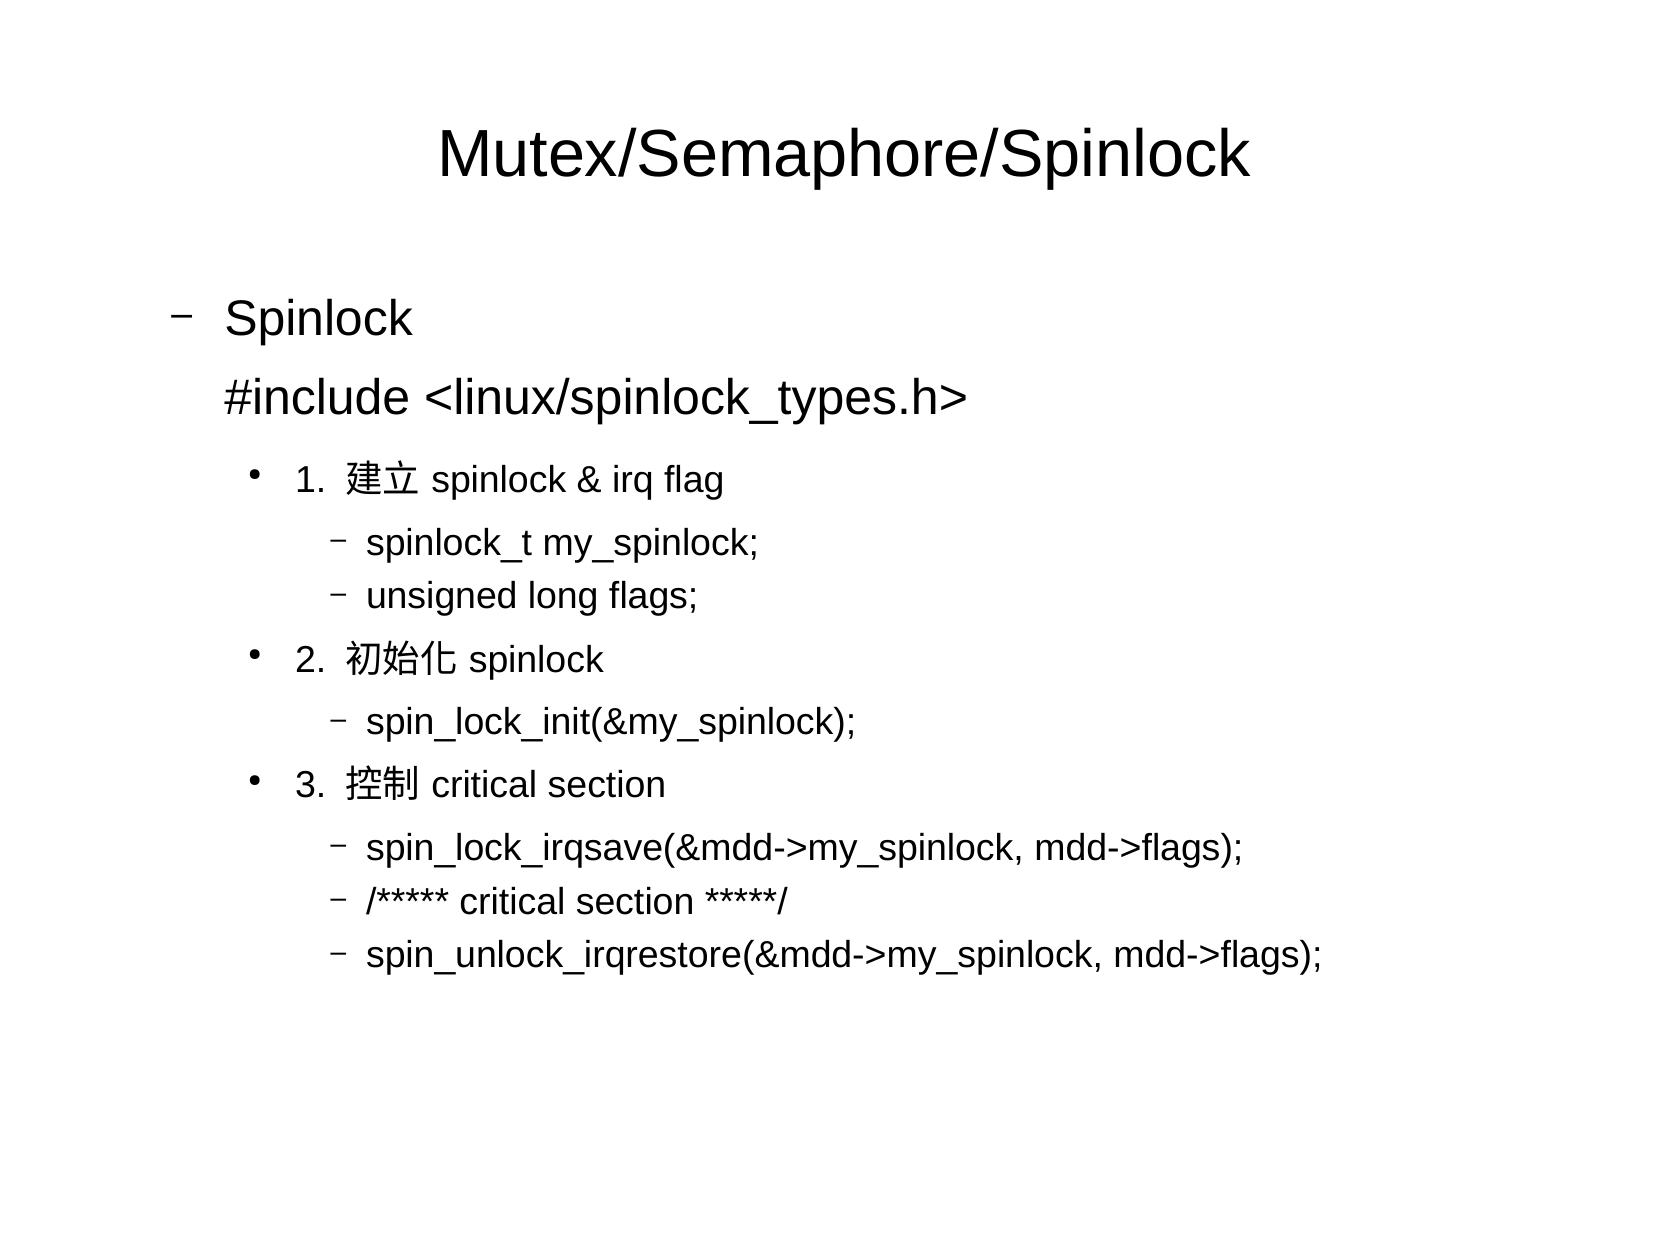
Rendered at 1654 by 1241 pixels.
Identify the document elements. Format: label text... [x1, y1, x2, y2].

list Spinlock #include <linux/spinlock_types.h> 1. 建立spinlock & irq flag spinlock_t my_spinlock; unsigned long flags; 2. 初始化spinlock spin_lock_init(&my_spinlock); 3. 控制critical section spin_lock_irqsave(&mdd->my_spinlock, mdd->flags); /***** critical section *****/ spin_unlock_irqrestore(&mdd->my_spinlock, mdd->flags); [82, 290, 1571, 1010]
title Mutex/Semaphore/Spinlock [82, 49, 1571, 257]
